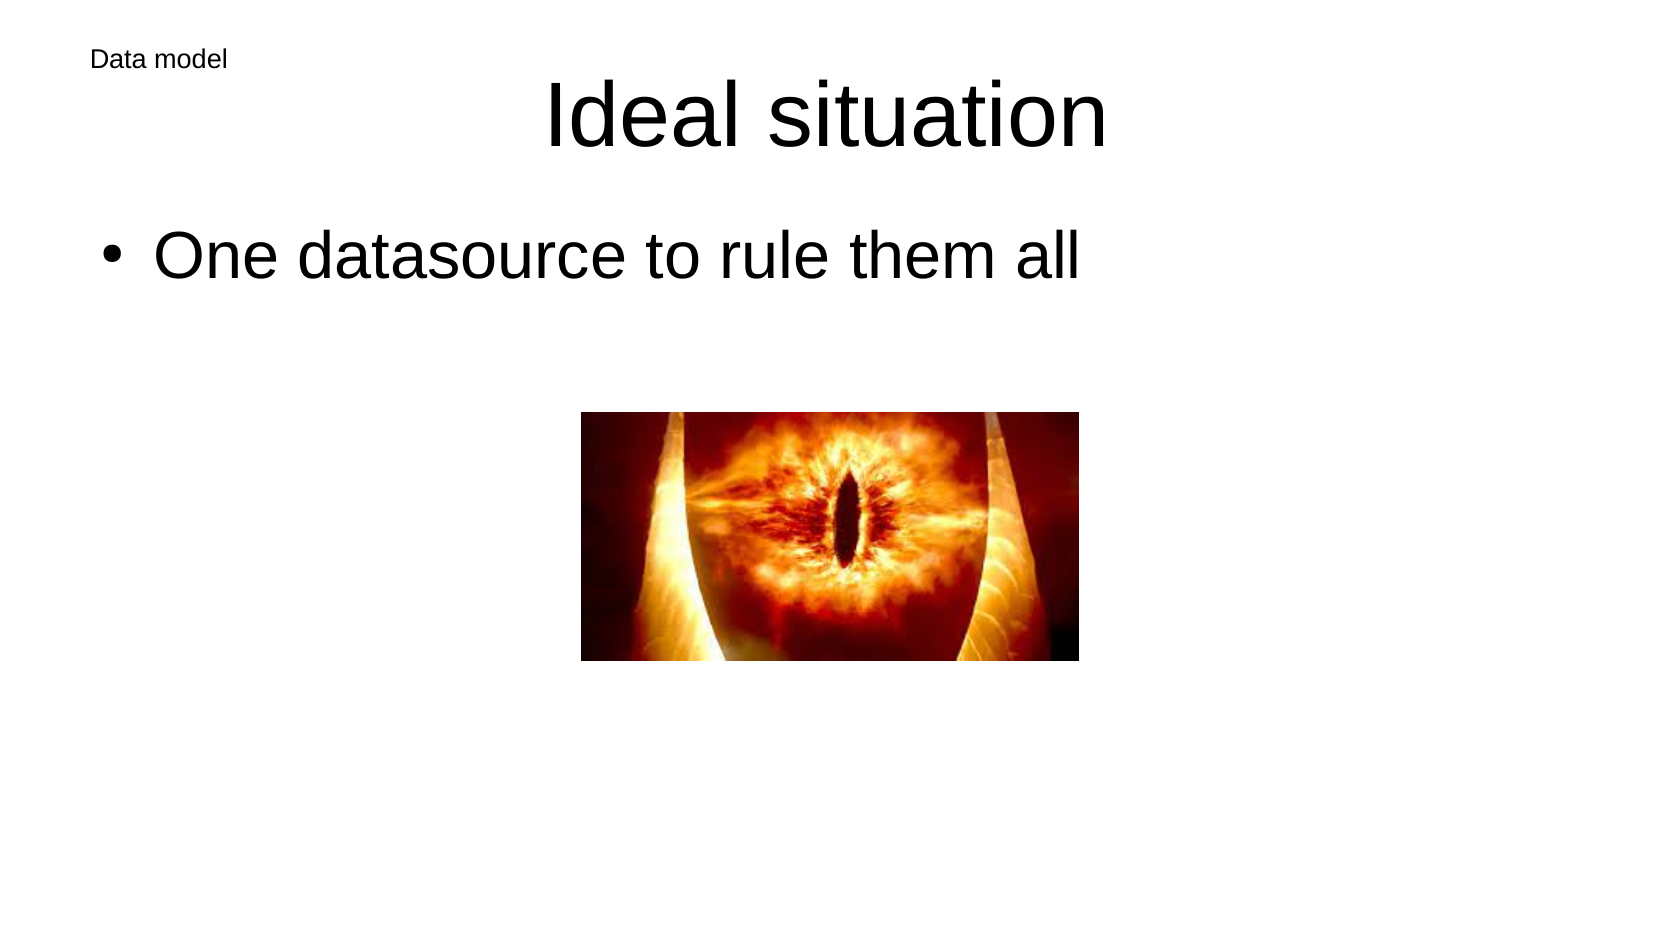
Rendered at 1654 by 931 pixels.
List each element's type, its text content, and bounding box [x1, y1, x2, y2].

picture [581, 412, 1079, 661]
list One datasource to rule them all [82, 217, 1571, 758]
title Ideal situation [82, 37, 1571, 193]
text_box Data model [75, 37, 243, 83]
